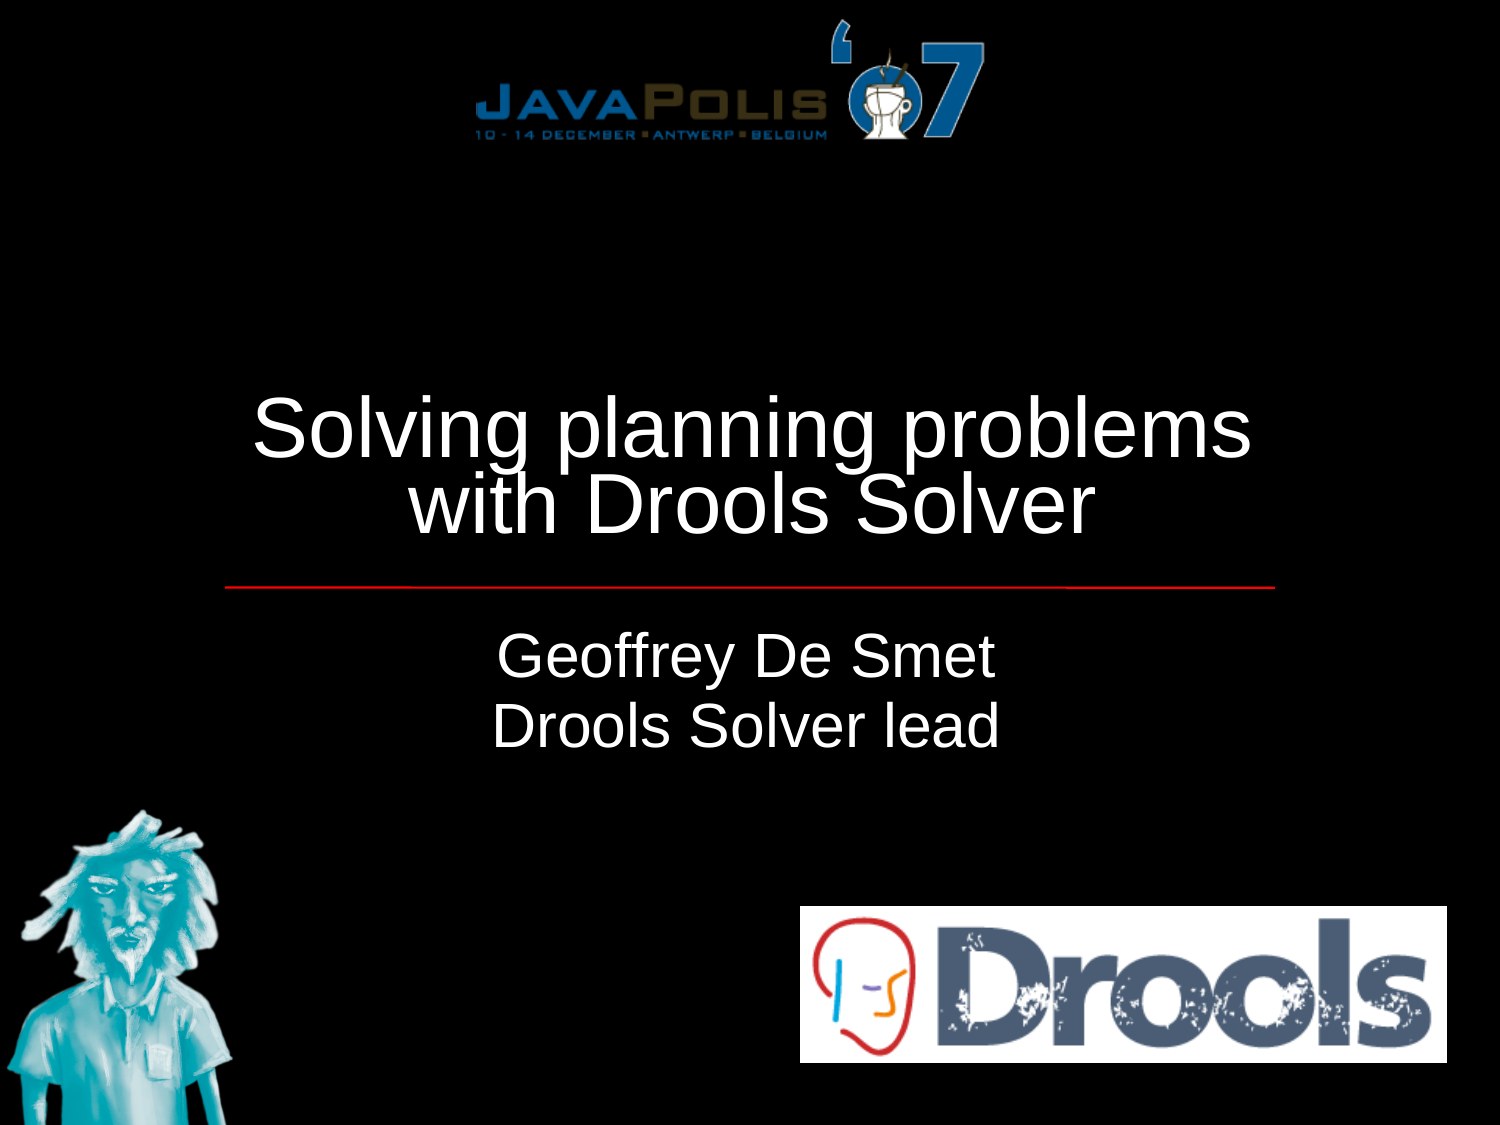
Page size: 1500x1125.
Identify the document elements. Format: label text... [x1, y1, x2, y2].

picture [0, 723, 225, 1125]
title Solving planning problems with Drools Solver [200, 0, 1313, 558]
list Geoffrey De Smet Drools Solver lead [225, 612, 1276, 1125]
picture [800, 906, 1447, 1063]
